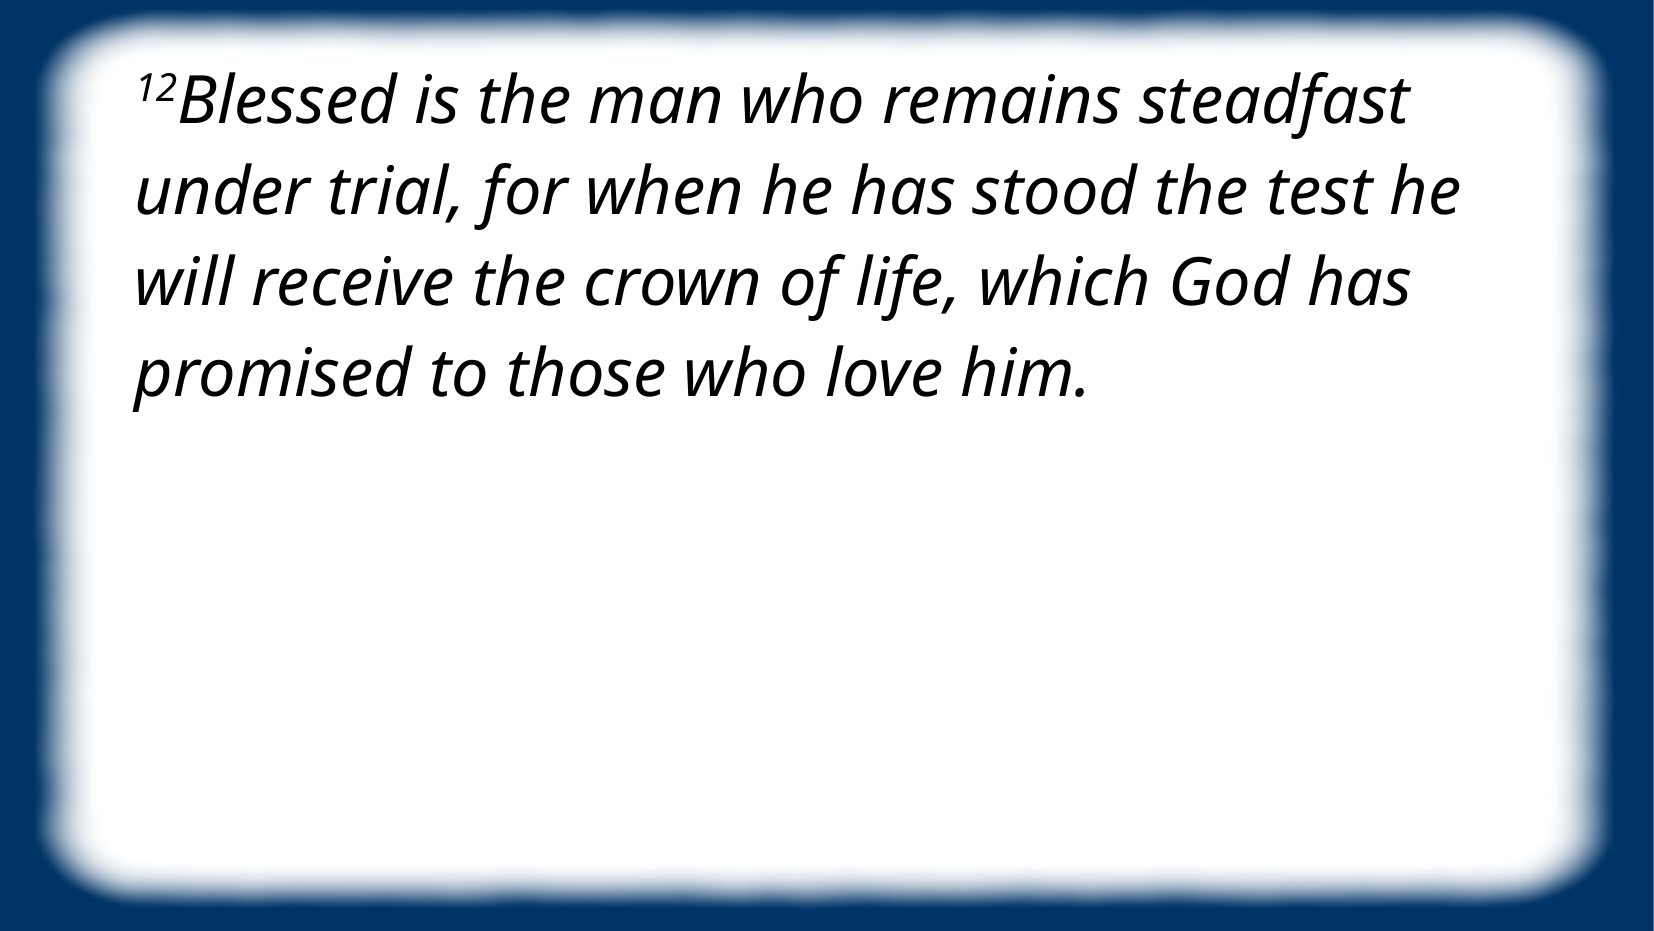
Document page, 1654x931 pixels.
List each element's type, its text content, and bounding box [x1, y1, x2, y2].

text_box 12Blessed is the man who remains steadfast under trial, for when he has stood the test he will receive the crown of life, which God has promised to those who love him. [120, 45, 1546, 421]
picture [0, 0, 1654, 931]
